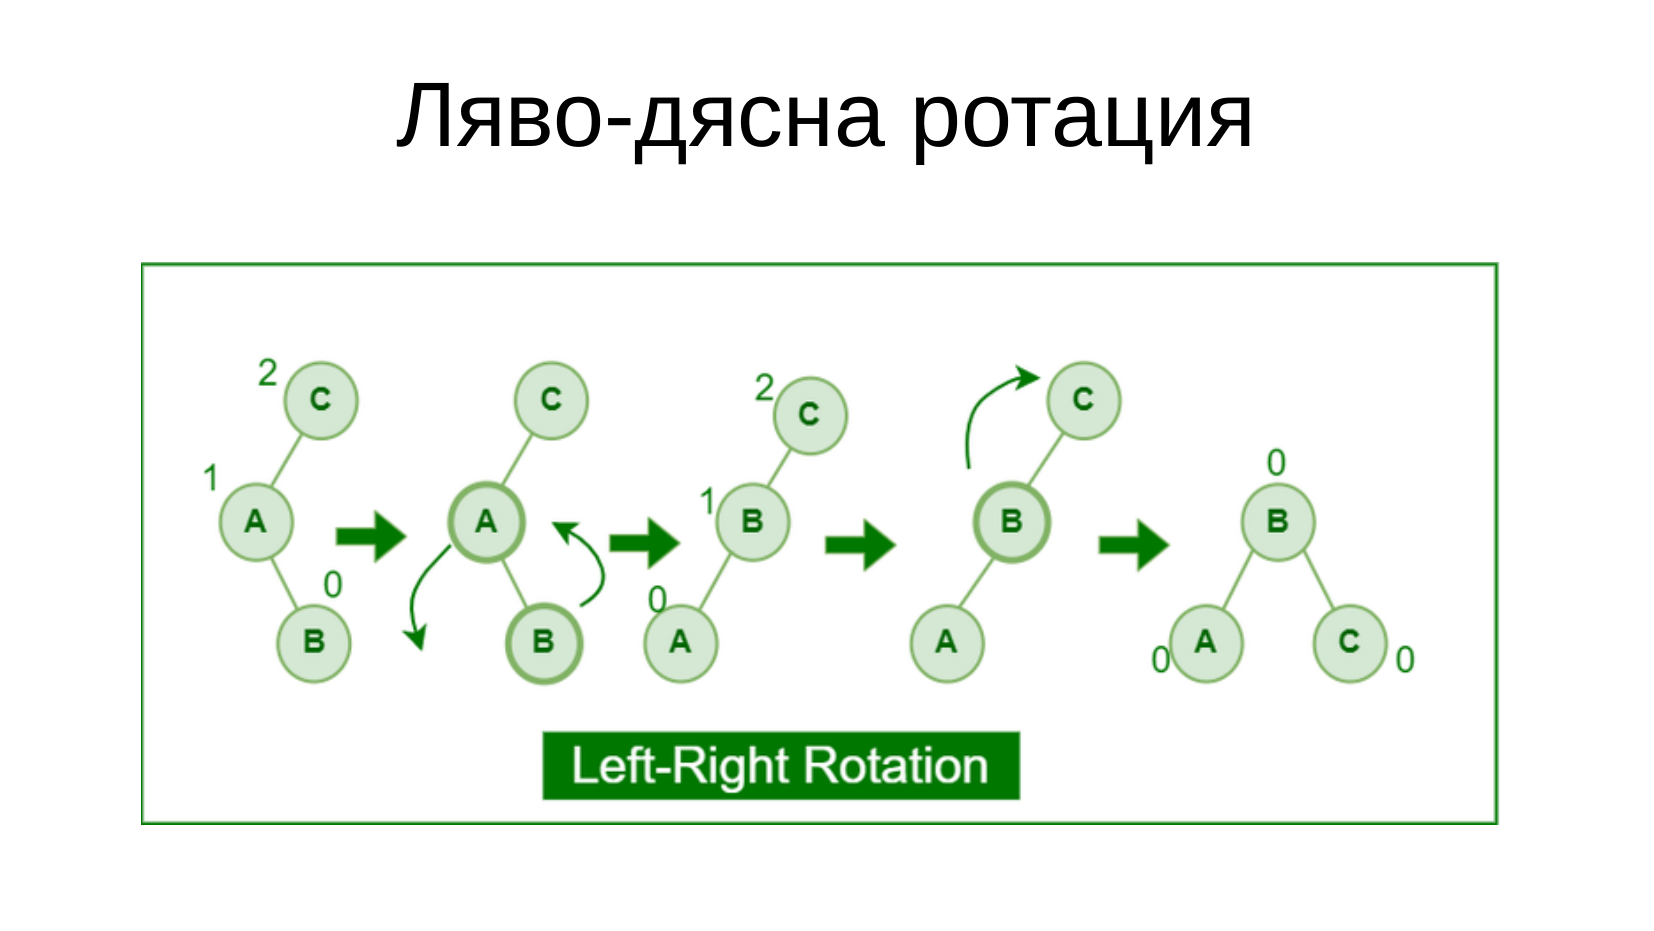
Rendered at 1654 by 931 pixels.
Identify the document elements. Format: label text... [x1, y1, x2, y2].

title Ляво-дясна ротация [82, 37, 1571, 193]
picture [141, 262, 1501, 826]
